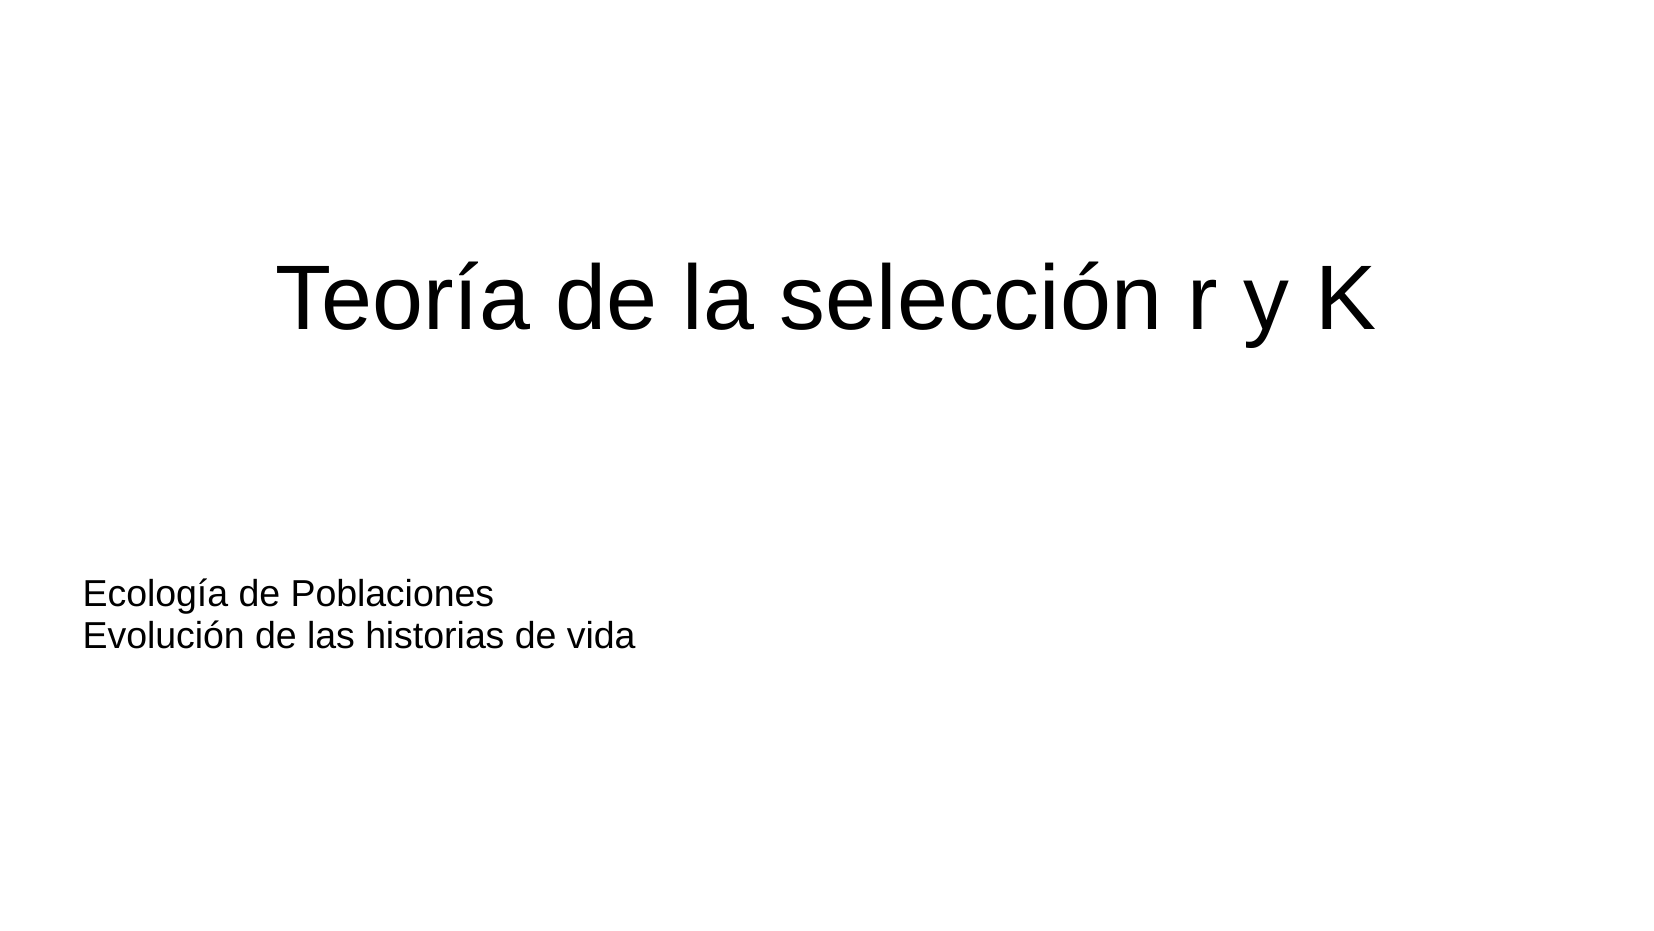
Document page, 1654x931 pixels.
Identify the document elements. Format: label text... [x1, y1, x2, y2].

title Teoría de la selección r y K [82, 220, 1571, 376]
subtitle Ecología de Poblaciones Evolución de las historias de vida [82, 472, 1571, 758]
